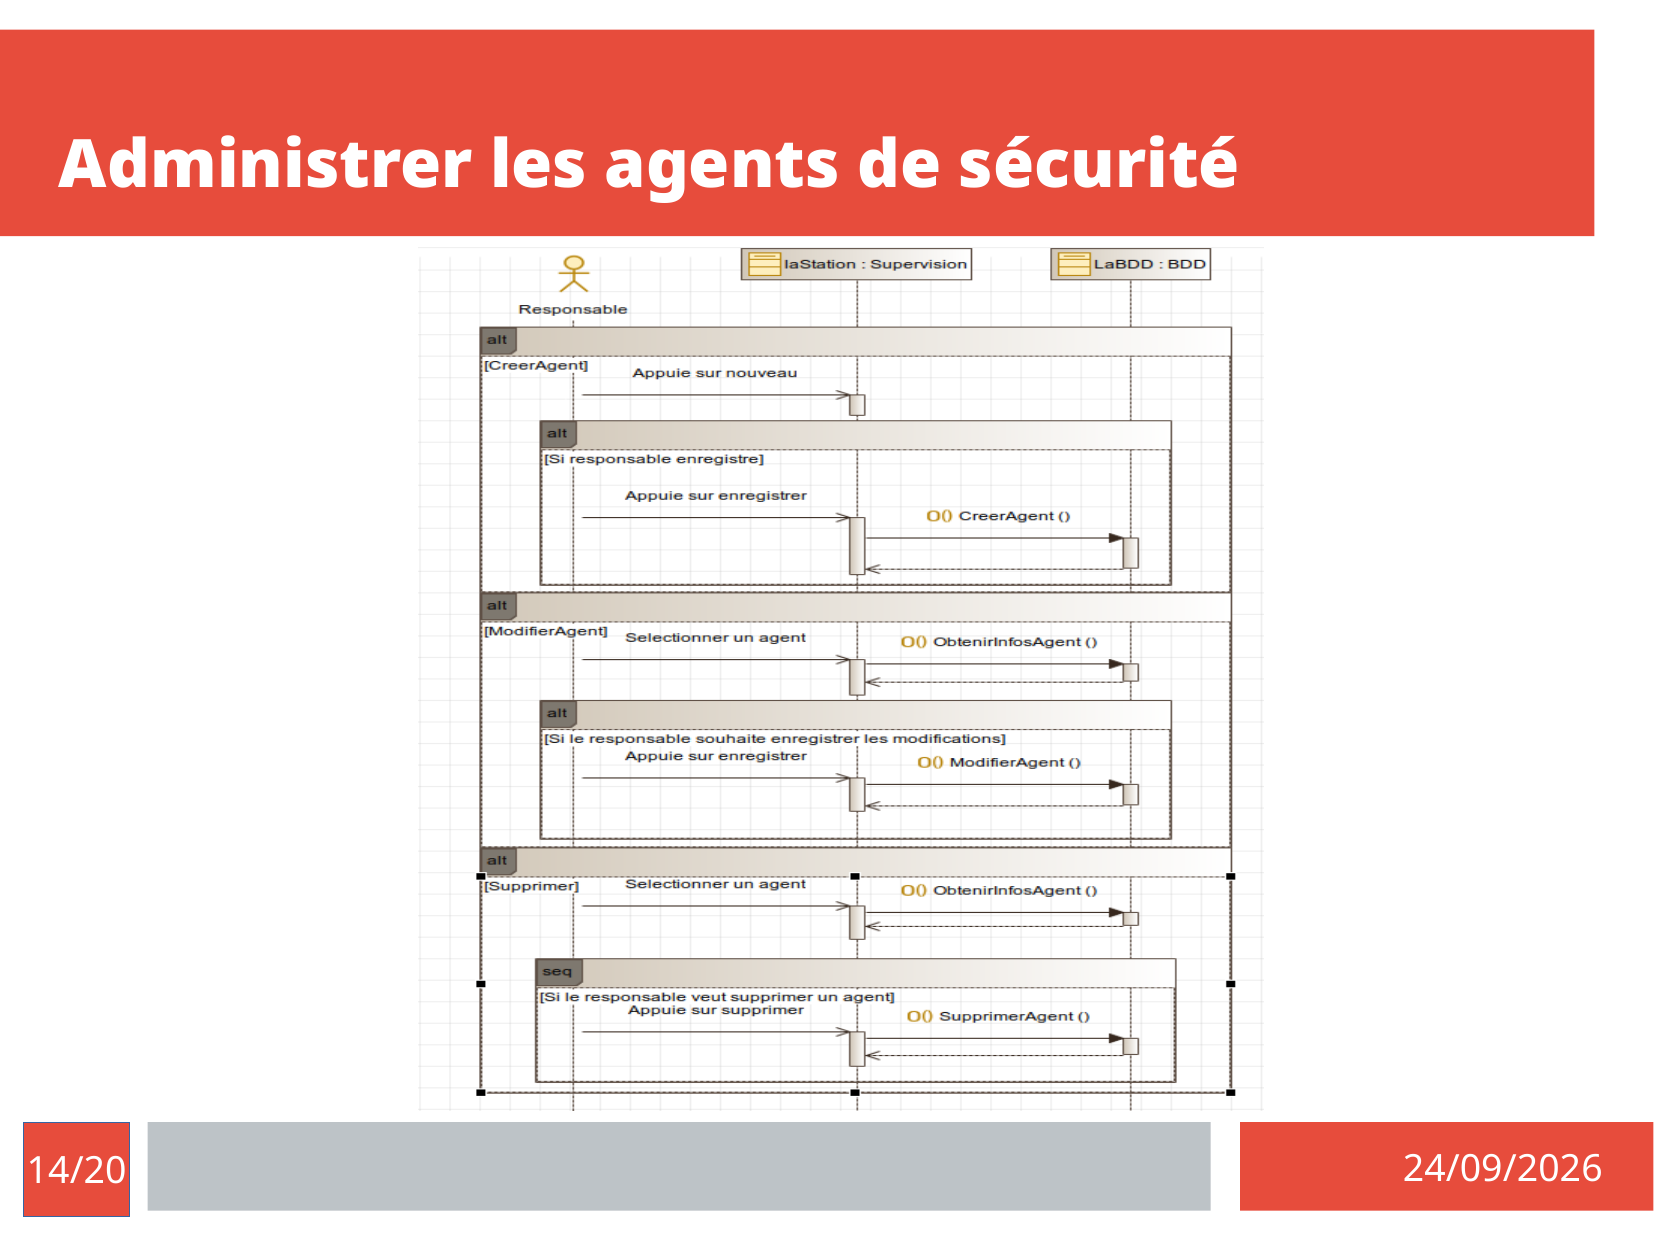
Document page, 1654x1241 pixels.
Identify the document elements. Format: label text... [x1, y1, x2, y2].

title Administrer les agents de sécurité [59, 59, 1595, 207]
text_box <numéro>/20 [23, 1122, 130, 1217]
picture [418, 247, 1264, 1111]
text_box 27/01/2020 [1388, 1133, 1634, 1196]
